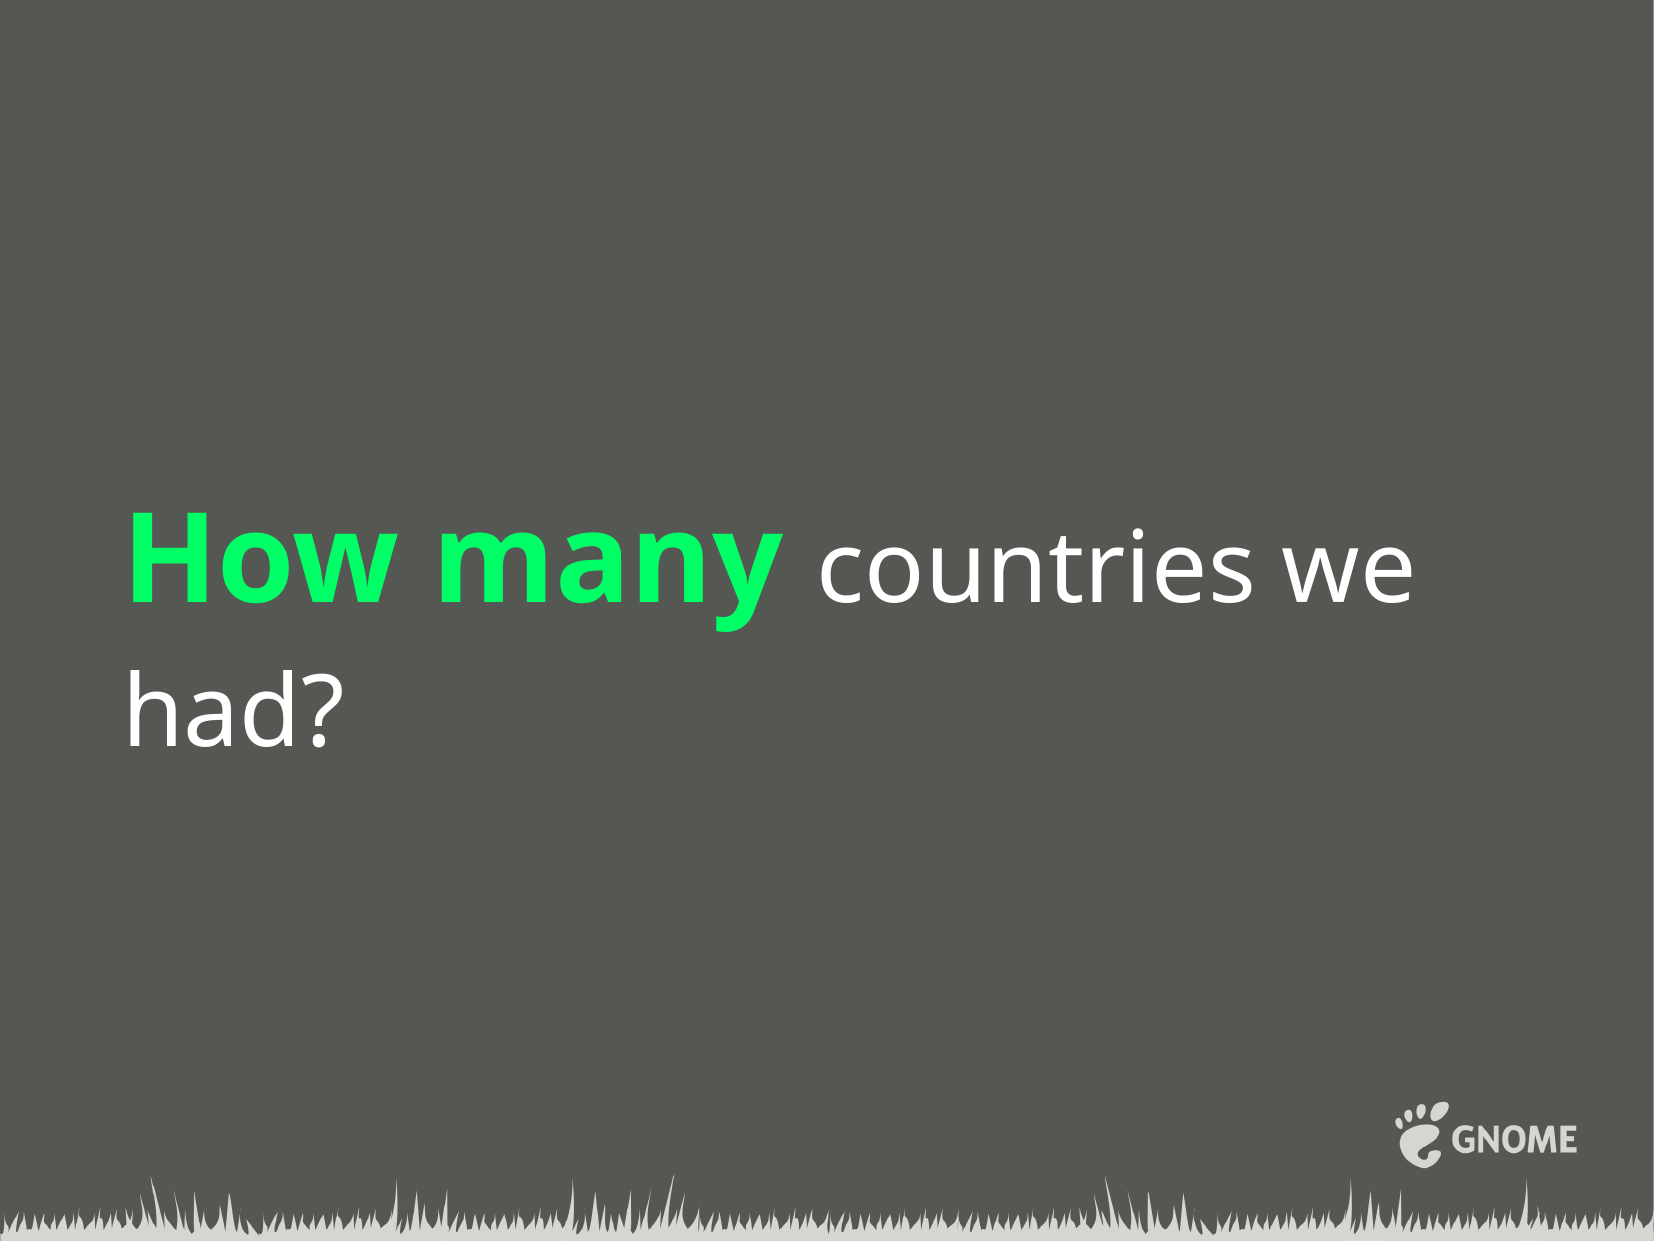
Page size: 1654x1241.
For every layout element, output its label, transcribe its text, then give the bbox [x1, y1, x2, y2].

title How many countries we had? [122, 375, 1621, 871]
picture [0, 0, 1654, 1241]
